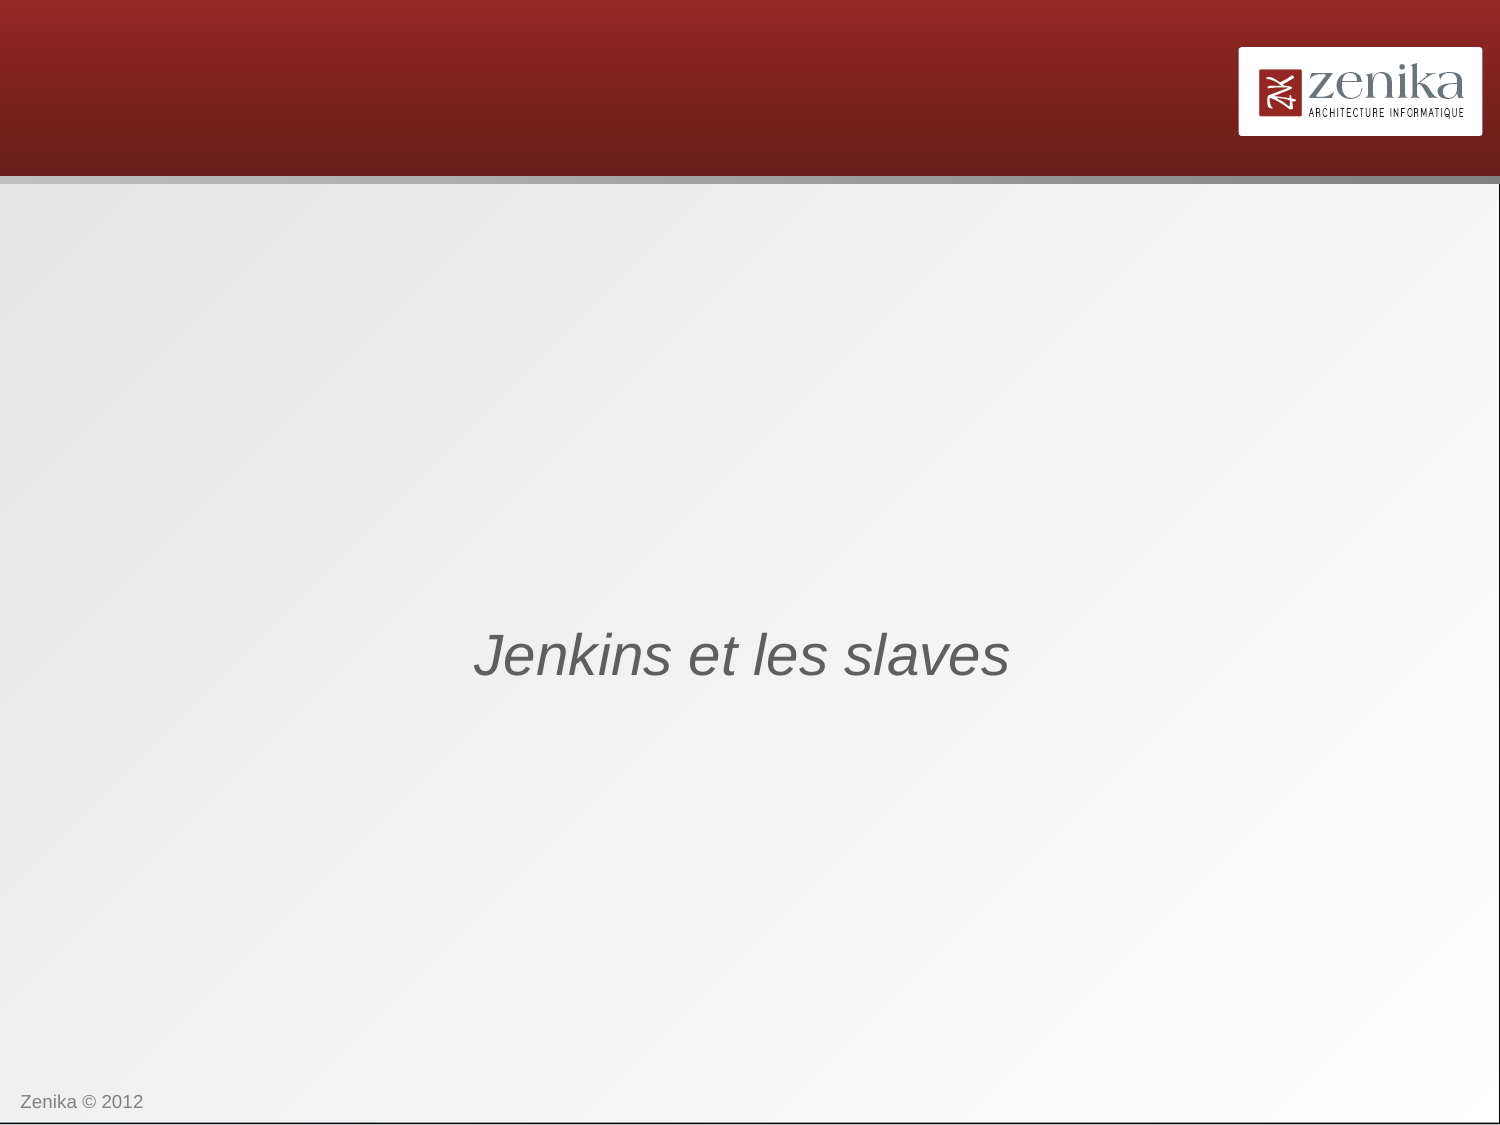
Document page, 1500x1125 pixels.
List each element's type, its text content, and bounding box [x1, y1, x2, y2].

subtitle Jenkins et les slaves [50, 257, 1435, 1072]
picture [1257, 58, 1464, 125]
